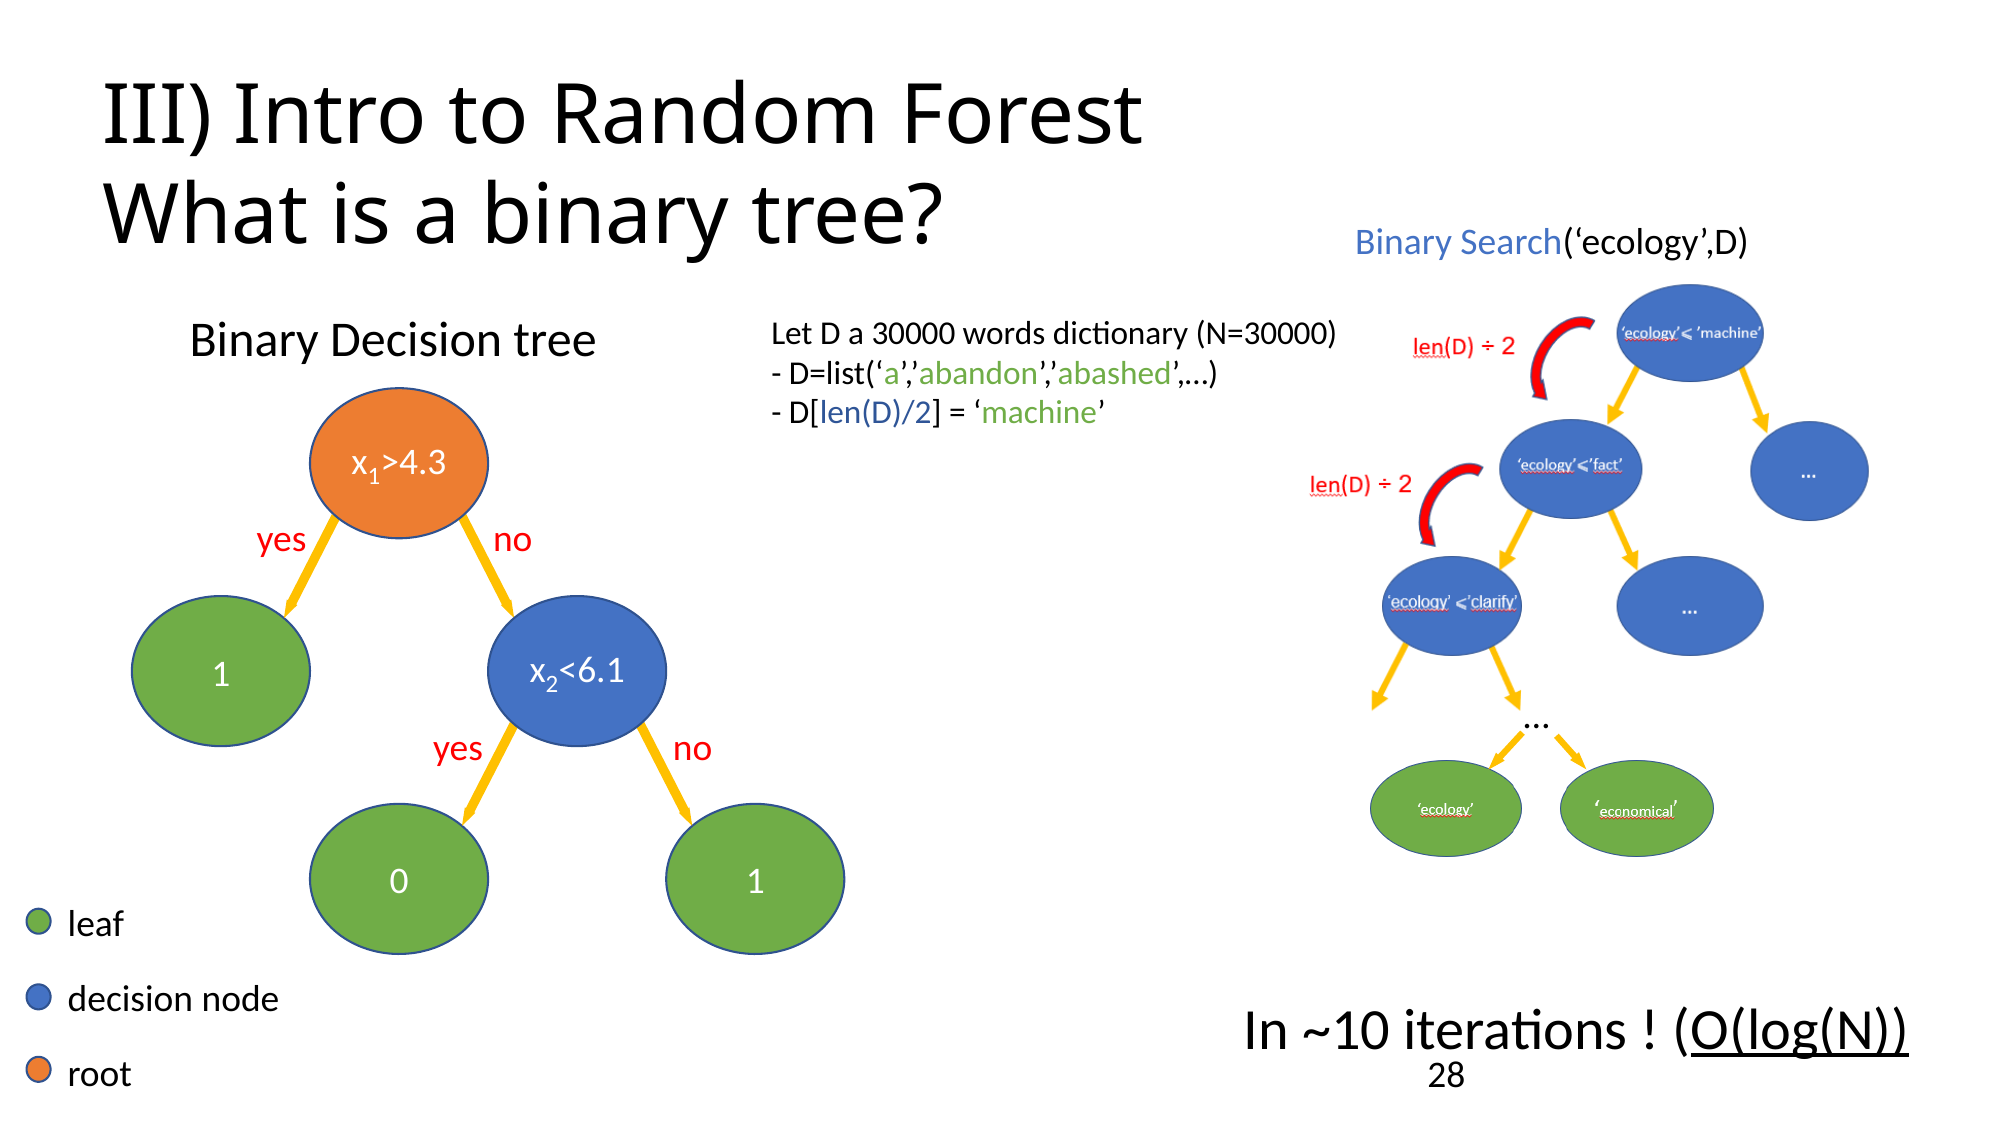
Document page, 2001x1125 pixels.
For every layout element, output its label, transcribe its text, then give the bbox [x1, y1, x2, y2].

text_box x2<6.1 [488, 596, 667, 747]
text_box no [478, 506, 560, 568]
text_box 0 [309, 803, 489, 954]
text_box … [1508, 683, 1609, 744]
text_box x1>4.3 [309, 388, 489, 539]
text_box [1412, 1042, 1863, 1103]
text_box root [52, 1041, 297, 1102]
text_box yes [241, 506, 327, 568]
text_box no [657, 715, 740, 777]
picture [1274, 276, 1877, 727]
text_box 1 [666, 803, 845, 954]
text_box [26, 984, 51, 1010]
text_box Binary Search(‘ecology’,D) [1340, 209, 1833, 271]
picture [1352, 756, 1728, 859]
text_box 1 [131, 596, 310, 747]
text_box decision node [52, 966, 337, 1028]
text_box [26, 1056, 51, 1082]
text_box leaf [52, 891, 231, 953]
text_box Let D a 30000 words dictionary (N=30000) - D=list(‘a’,’abandon’,’abashed’,…) - D[len(D)/2] = ‘machine’ [756, 303, 1395, 481]
text_box [26, 908, 51, 934]
text_box yes [418, 715, 507, 777]
text_box Binary Decision tree [174, 298, 628, 375]
text_box In ~10 iterations ! (O(log(N)) [1228, 983, 1926, 1125]
text_box III) Intro to Random Forest What is a binary tree? [87, 52, 1275, 270]
